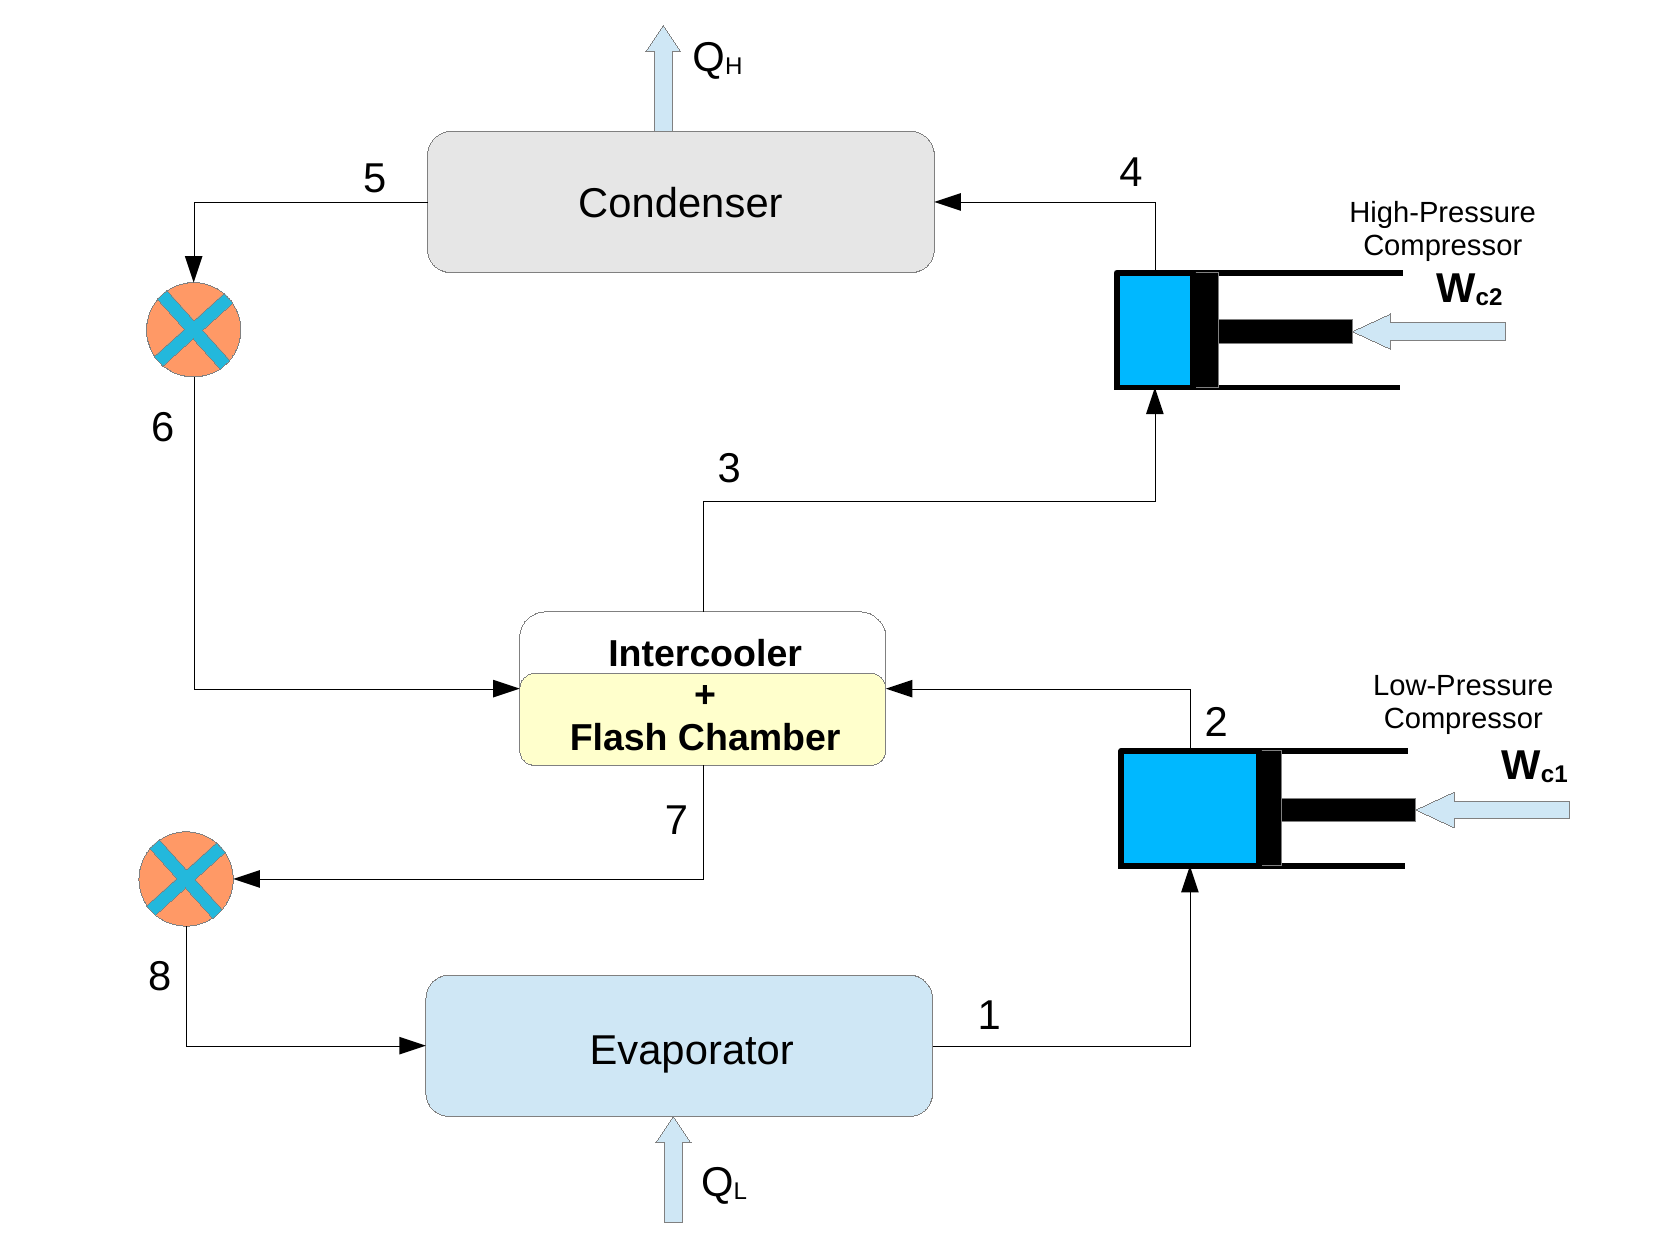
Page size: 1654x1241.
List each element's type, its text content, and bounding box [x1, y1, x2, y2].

text_box [146, 282, 241, 377]
text_box Low-Pressure Compressor [1358, 661, 1569, 742]
text_box [427, 25, 935, 273]
text_box 3 [702, 437, 754, 499]
text_box [519, 611, 886, 766]
text_box [138, 831, 234, 927]
text_box [1116, 272, 1193, 388]
text_box 8 [133, 945, 187, 1007]
text_box QH [677, 26, 776, 102]
text_box 6 [136, 396, 189, 458]
text_box Wc1 [1486, 733, 1595, 810]
text_box 2 [1189, 690, 1241, 753]
text_box Wc2 [1421, 270, 1530, 333]
text_box 4 [1104, 141, 1158, 204]
text_box 1 [962, 984, 1016, 1046]
text_box 7 [649, 789, 703, 851]
text_box High-Pressure Compressor [1334, 188, 1560, 270]
text_box QL [686, 1151, 786, 1227]
text_box Evaporator [574, 1019, 810, 1081]
text_box Condenser [563, 172, 823, 234]
text_box [425, 975, 933, 1223]
text_box 5 [348, 147, 402, 209]
text_box [1195, 272, 1506, 388]
text_box [1121, 750, 1570, 866]
text_box Intercooler + Flash Chamber [555, 624, 856, 766]
